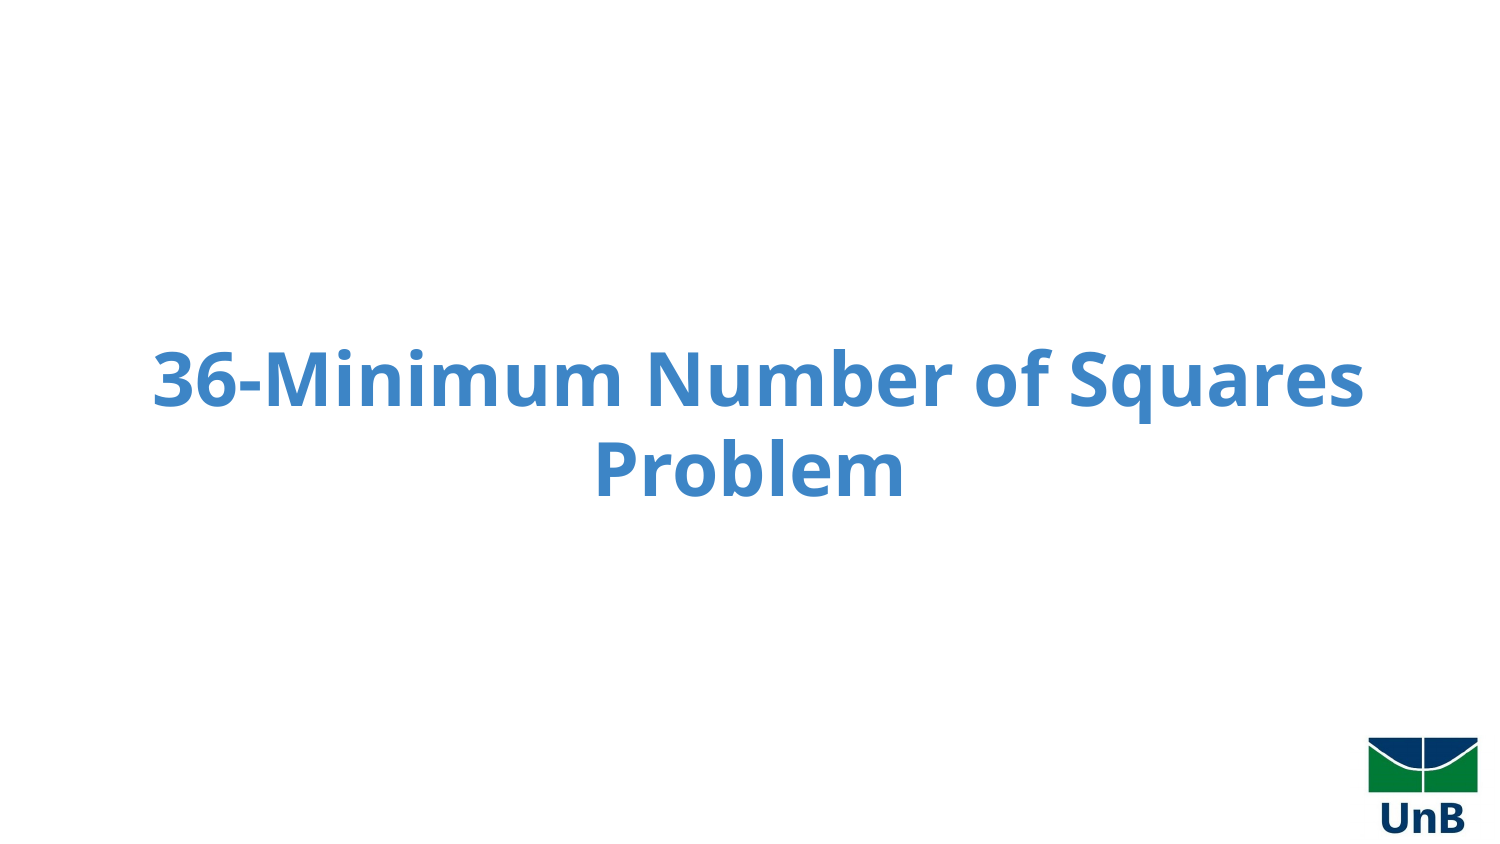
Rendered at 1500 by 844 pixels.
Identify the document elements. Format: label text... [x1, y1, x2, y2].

picture [1350, 735, 1495, 840]
title 36-Minimum Number of Squares Problem [51, 352, 1449, 491]
